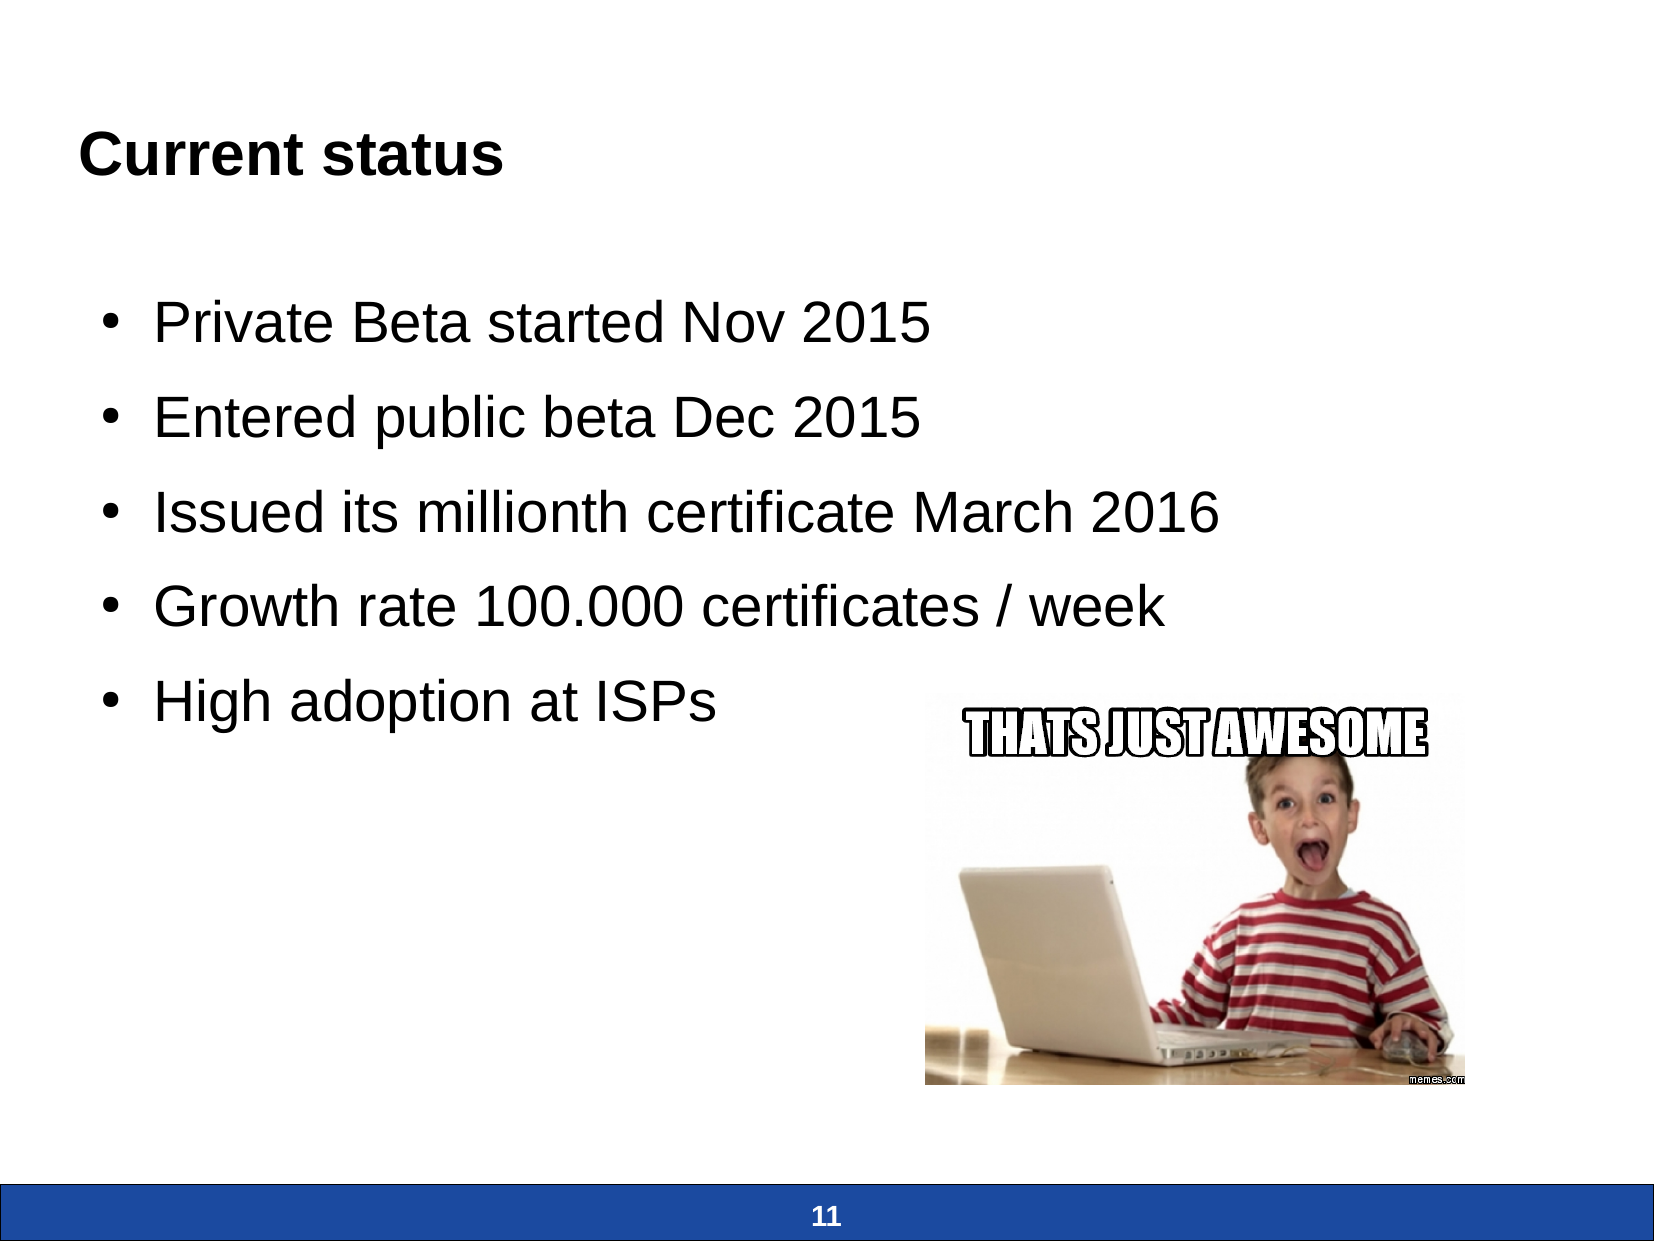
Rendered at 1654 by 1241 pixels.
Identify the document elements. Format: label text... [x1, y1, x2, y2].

list Private Beta started Nov 2015 Entered public beta Dec 2015 Issued its millionth certificate March 2016 Growth rate 100.000 certificates / week High adoption at ISPs [82, 290, 1571, 1109]
picture [925, 693, 1465, 1085]
title Current status [78, 50, 1567, 258]
